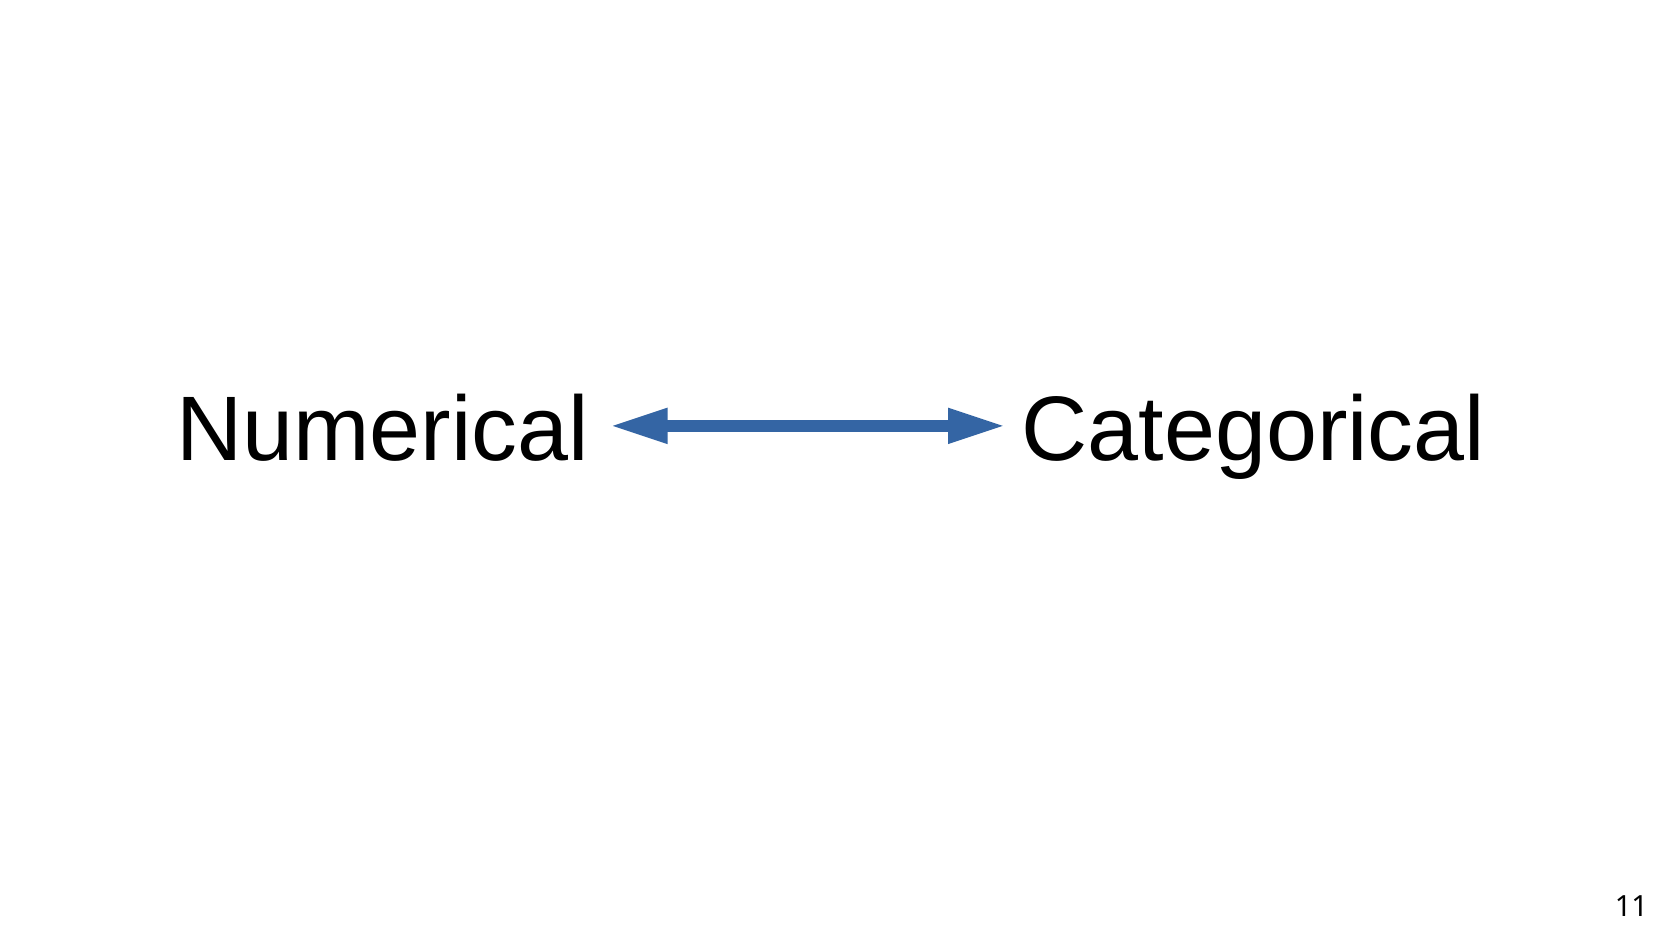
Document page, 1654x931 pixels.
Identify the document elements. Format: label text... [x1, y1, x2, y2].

title Numerical Categorical [87, 350, 1576, 507]
